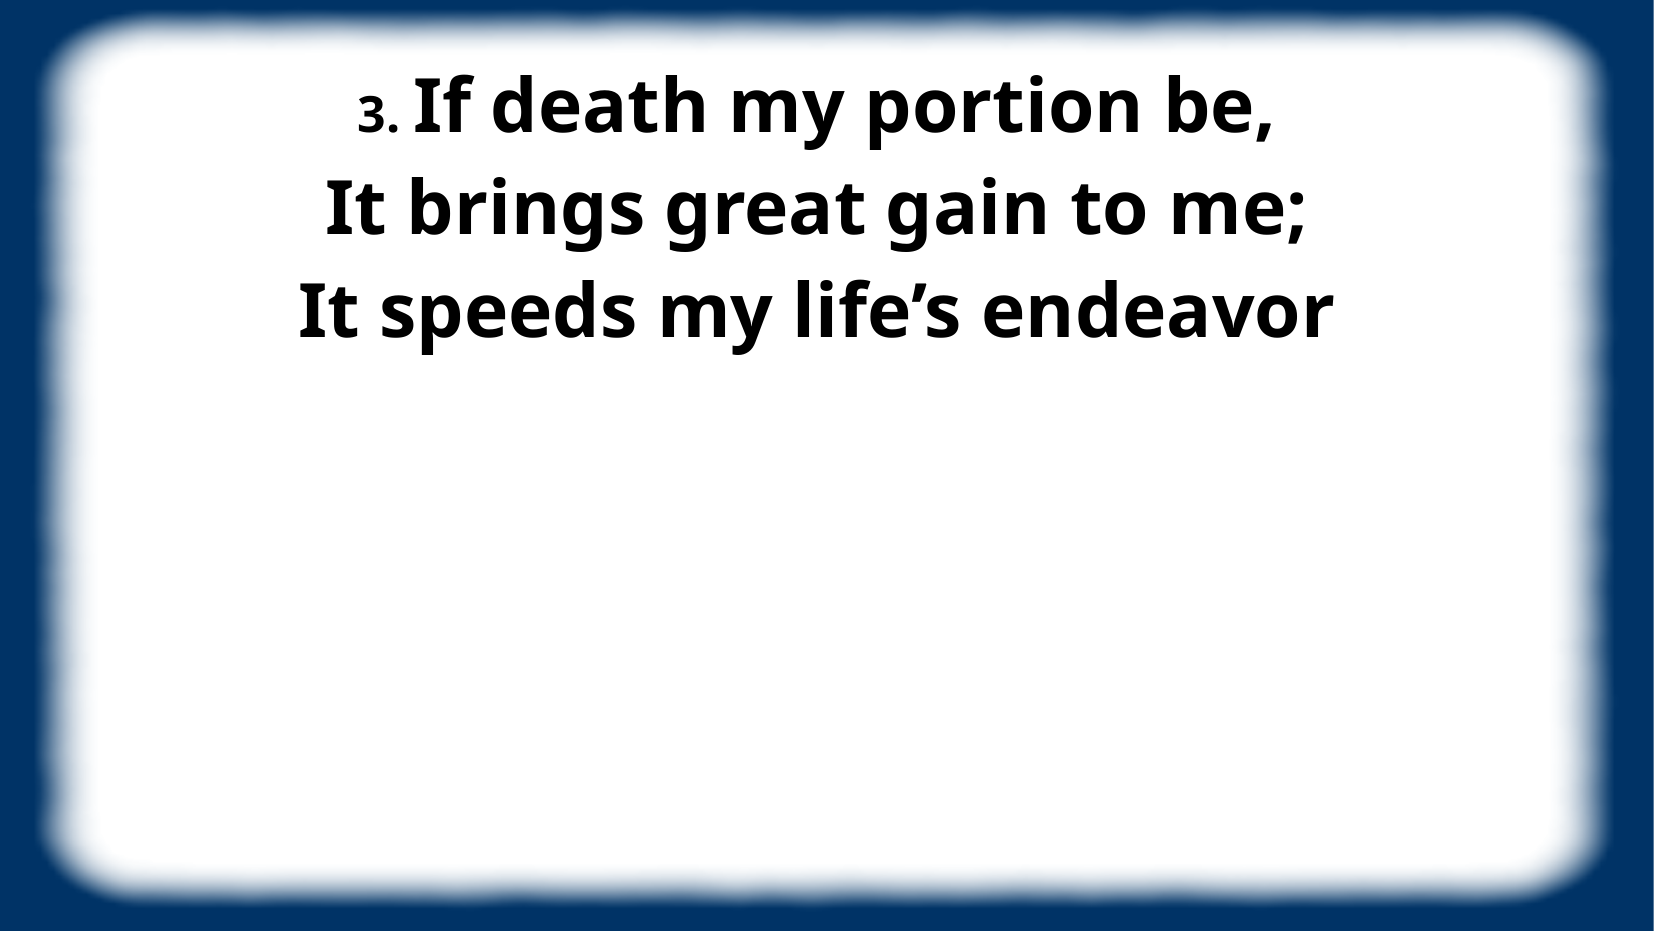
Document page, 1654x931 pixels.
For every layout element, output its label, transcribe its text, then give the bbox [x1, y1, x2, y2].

text_box 3. If death my portion be, It brings great gain to me; It speeds my life’s endeavor [90, 45, 1546, 426]
picture [0, 0, 1654, 931]
